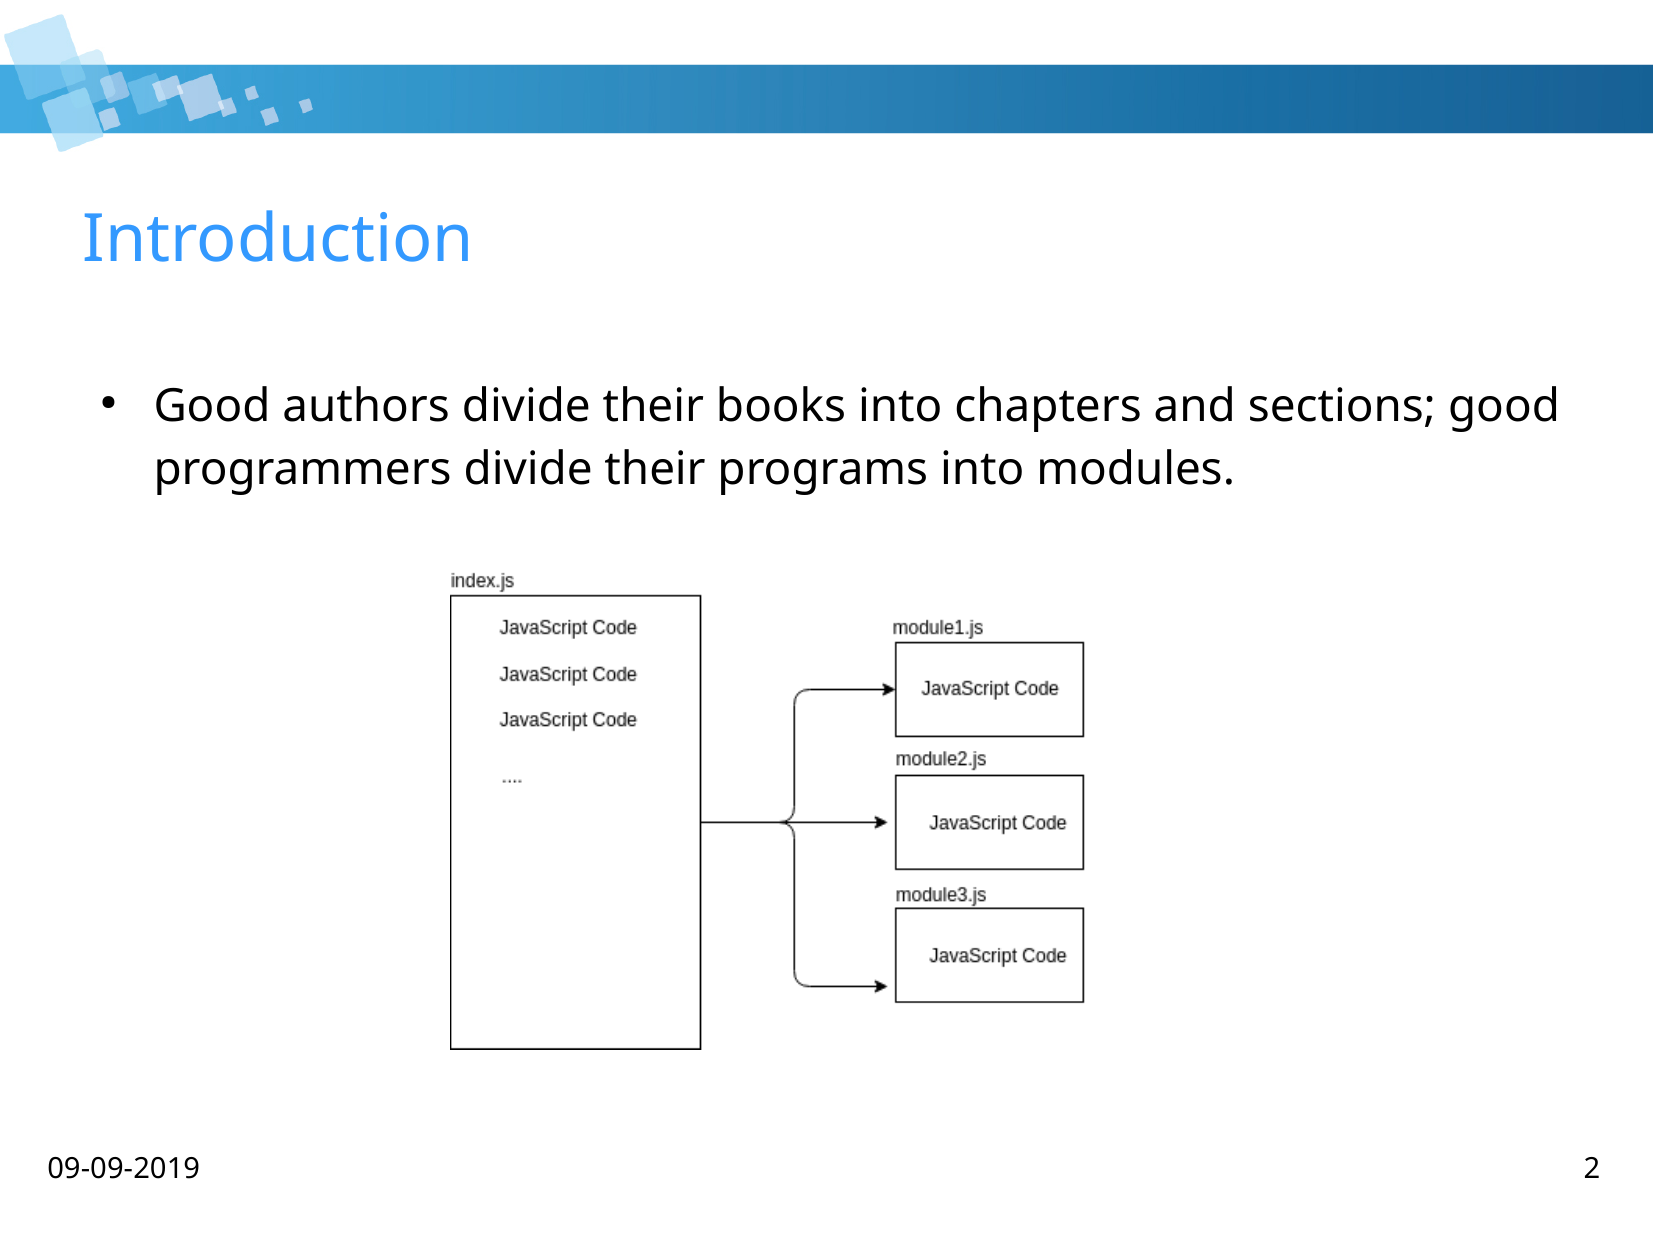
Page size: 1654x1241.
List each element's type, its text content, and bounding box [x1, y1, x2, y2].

list Good authors divide their books into chapters and sections; good programmers divide their programs into modules. [82, 372, 1571, 1093]
picture [0, 0, 1653, 1238]
title Introduction [82, 132, 1571, 340]
